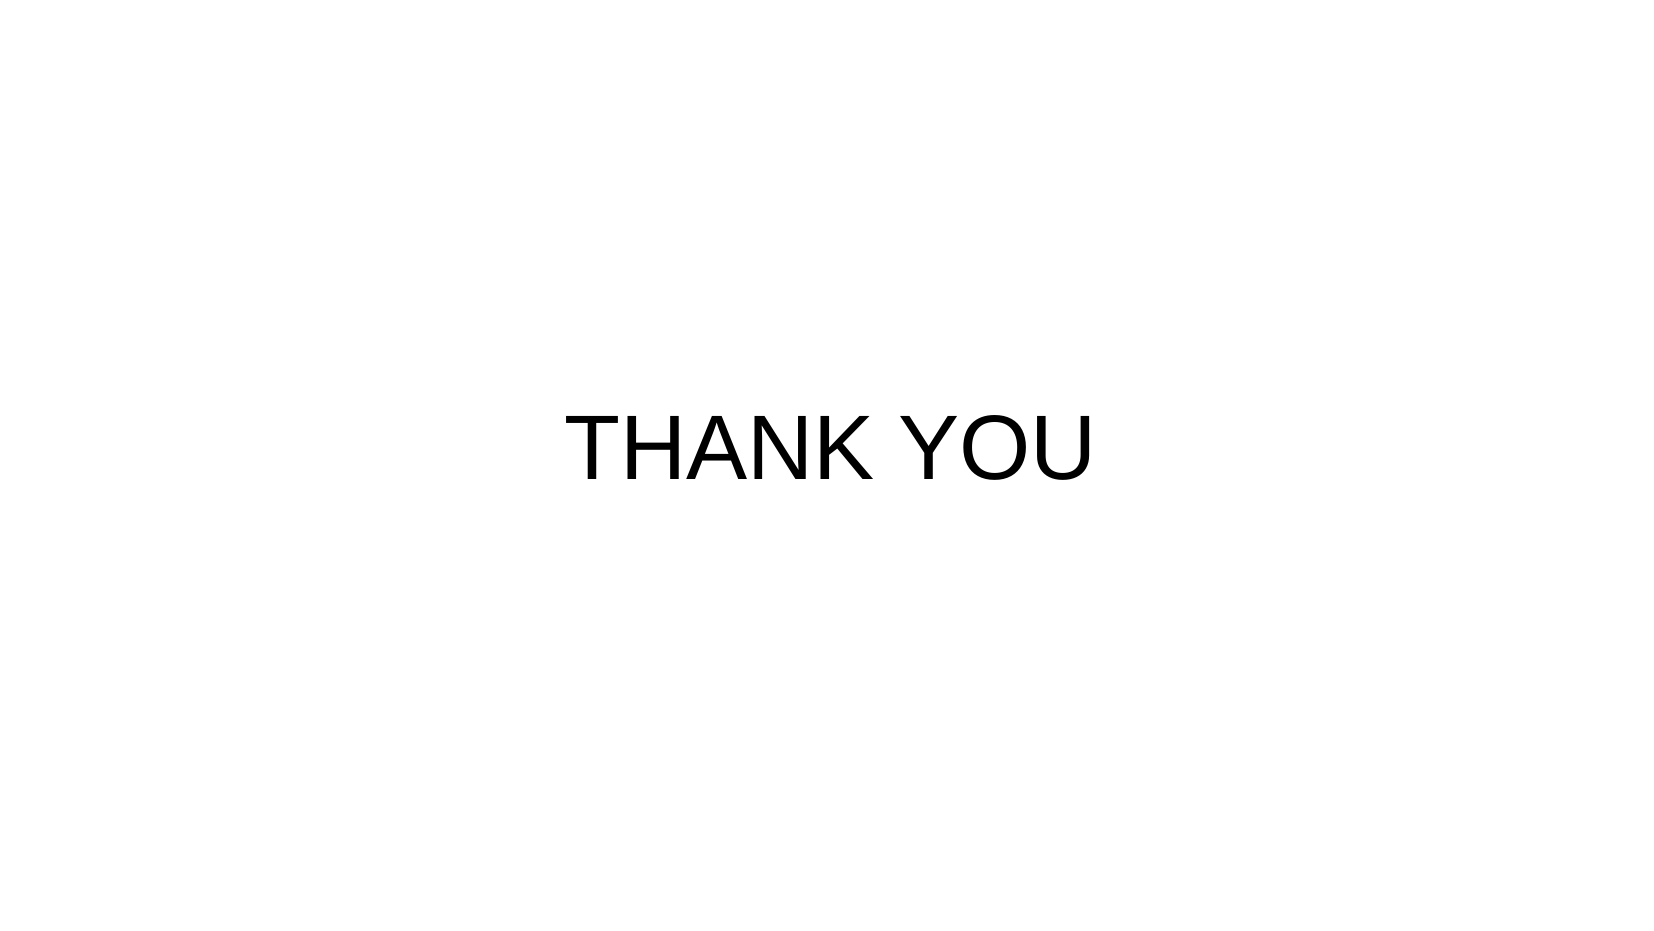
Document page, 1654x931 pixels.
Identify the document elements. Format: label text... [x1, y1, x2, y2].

title THANK YOU [86, 369, 1576, 526]
